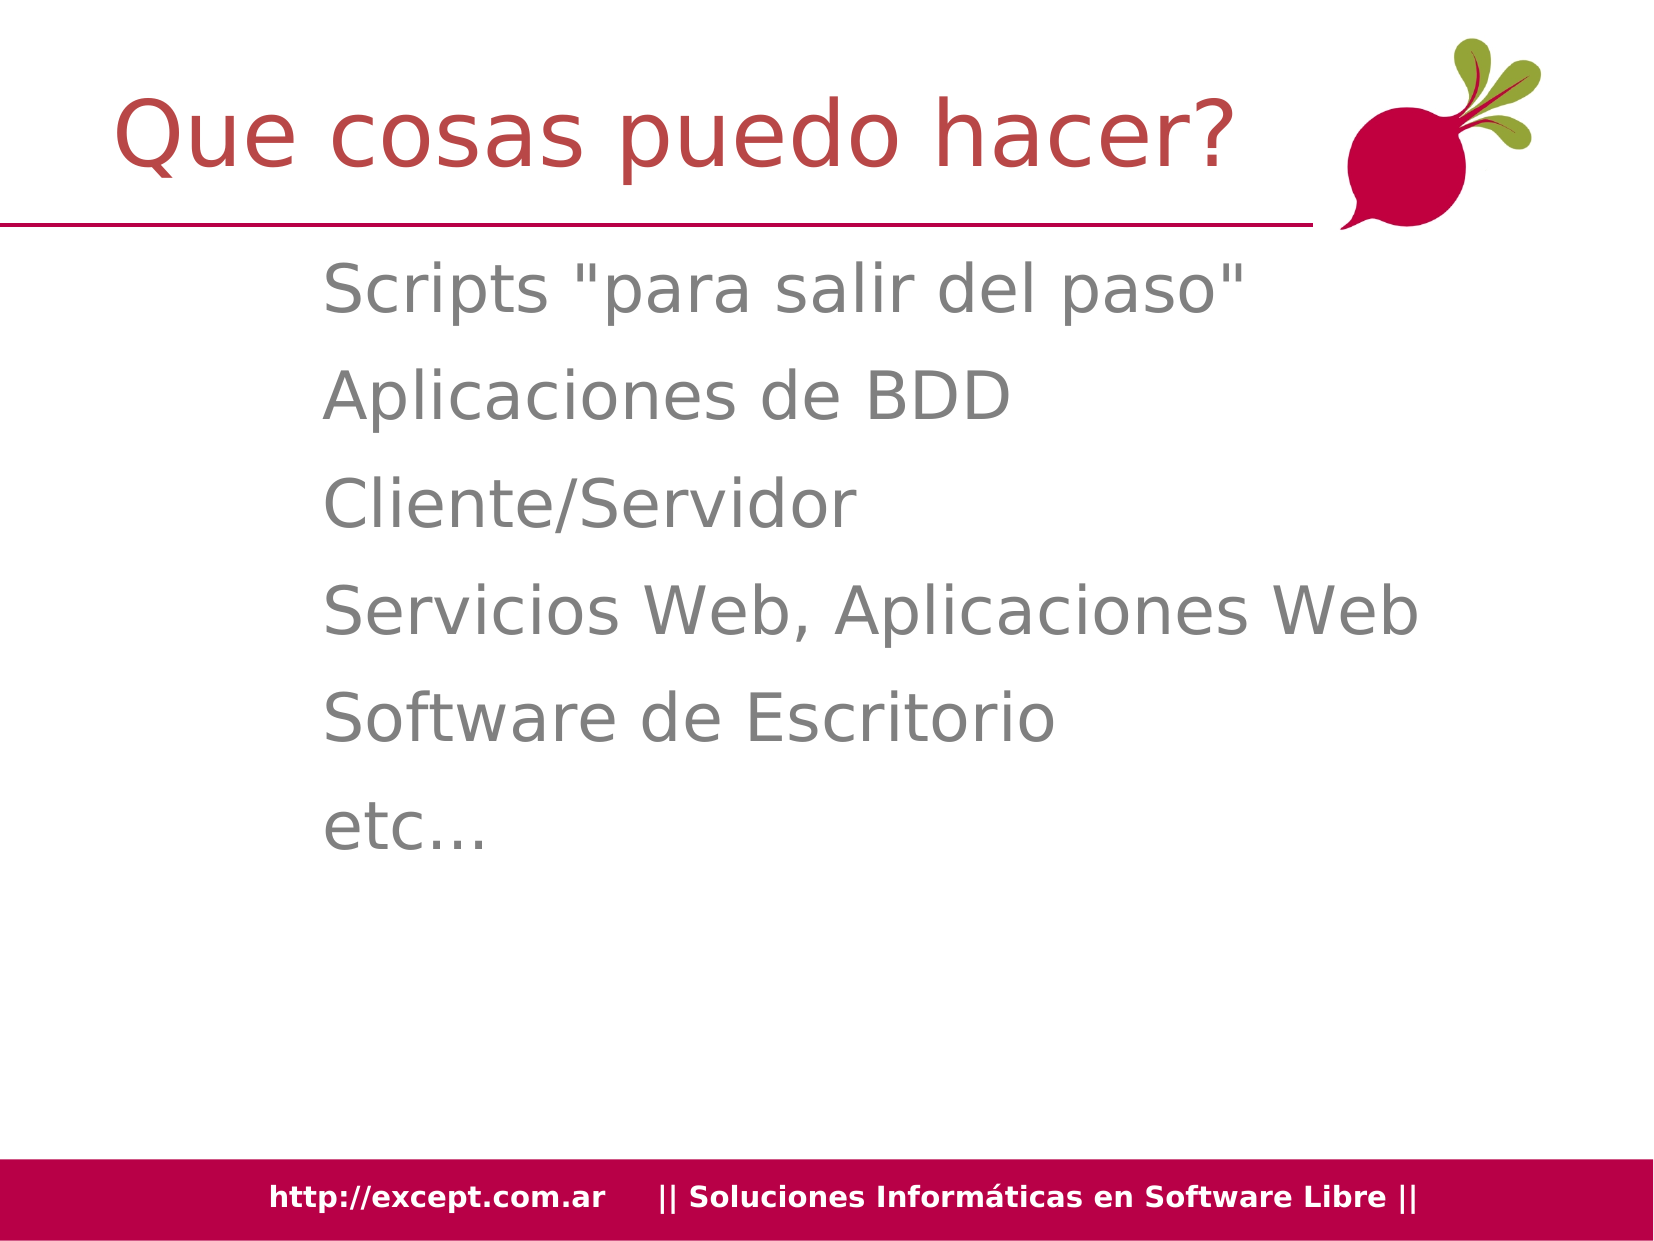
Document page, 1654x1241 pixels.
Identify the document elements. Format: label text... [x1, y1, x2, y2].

list Scripts "para salir del paso" Aplicaciones de BDD Cliente/Servidor Servicios Web, Aplicaciones Web Software de Escritorio etc... [322, 250, 1565, 1070]
picture [1330, 23, 1556, 237]
title Que cosas puedo hacer? [112, 76, 1313, 194]
